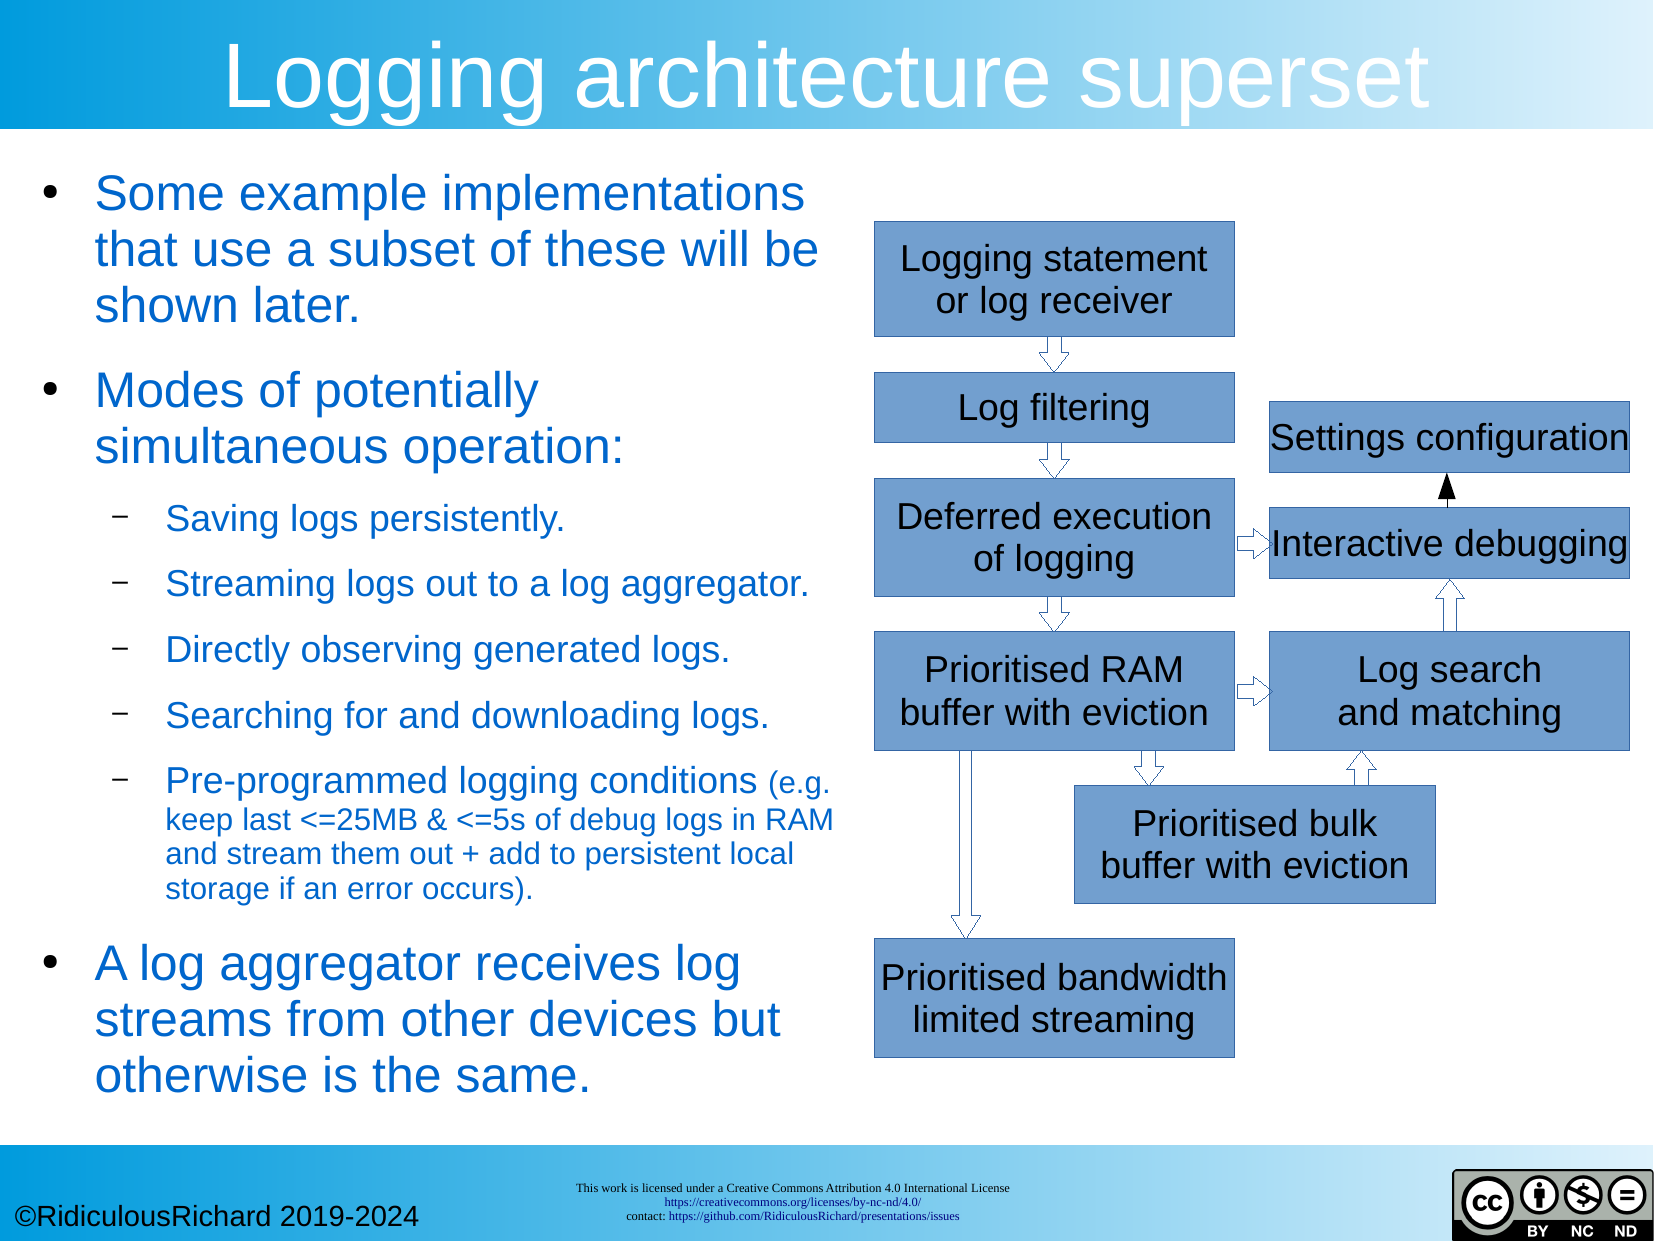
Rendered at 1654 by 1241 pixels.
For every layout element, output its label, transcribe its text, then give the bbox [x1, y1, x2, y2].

title Logging architecture superset [82, 23, 1571, 129]
text_box Log filtering [874, 372, 1235, 443]
text_box Prioritised RAM buffer with eviction [874, 631, 1235, 751]
text_box Log search and matching [1269, 631, 1630, 751]
text_box Interactive debugging [1269, 507, 1630, 579]
picture [138, 1146, 142, 1241]
text_box Settings configuration [1269, 401, 1630, 473]
text_box Deferred execution of logging [874, 478, 1235, 597]
picture [1452, 1169, 1654, 1241]
text_box Prioritised bulk buffer with eviction [1074, 785, 1436, 904]
text_box Prioritised bandwidth limited streaming [874, 938, 1235, 1058]
text_box Logging statement or log receiver [874, 221, 1235, 337]
list Some example implementations that use a subset of these will be shown later. Modes of potentially simultaneous operation: Saving logs persistently. Streaming logs out to a log aggregator. Directly observing generated logs. Searching for and downloading logs. Pre-programmed logging conditions (e.g. keep last <=25MB & <=5s of debug logs in RAM and stream them out + add to persistent local storage if an error occurs). A log aggregator receives log streams from other devices but otherwise is the same. [23, 165, 839, 1123]
